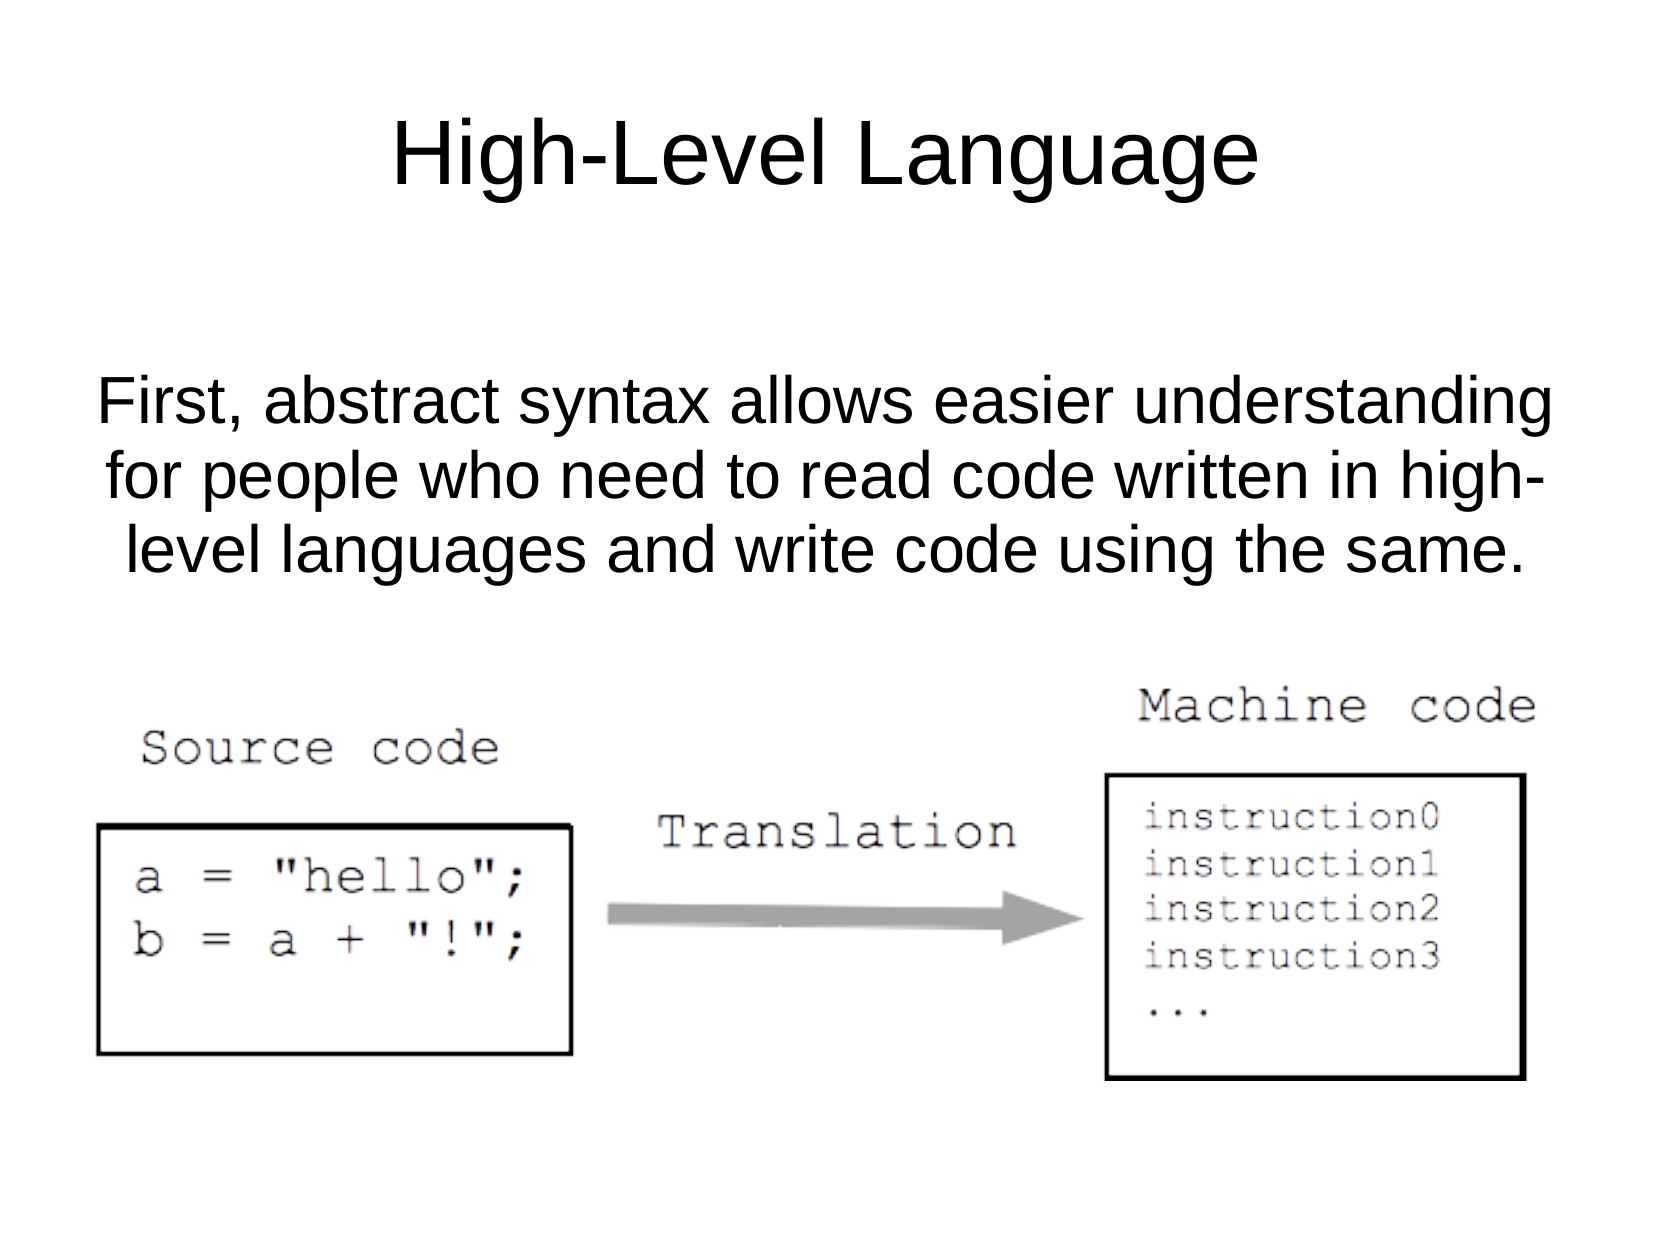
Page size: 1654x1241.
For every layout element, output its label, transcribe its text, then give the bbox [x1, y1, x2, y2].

subtitle First, abstract syntax allows easier understanding for people who need to read code written in high-level languages and write code using the same. [82, 213, 1571, 1186]
picture [94, 655, 1575, 1081]
title High-Level Language [82, 49, 1571, 213]
